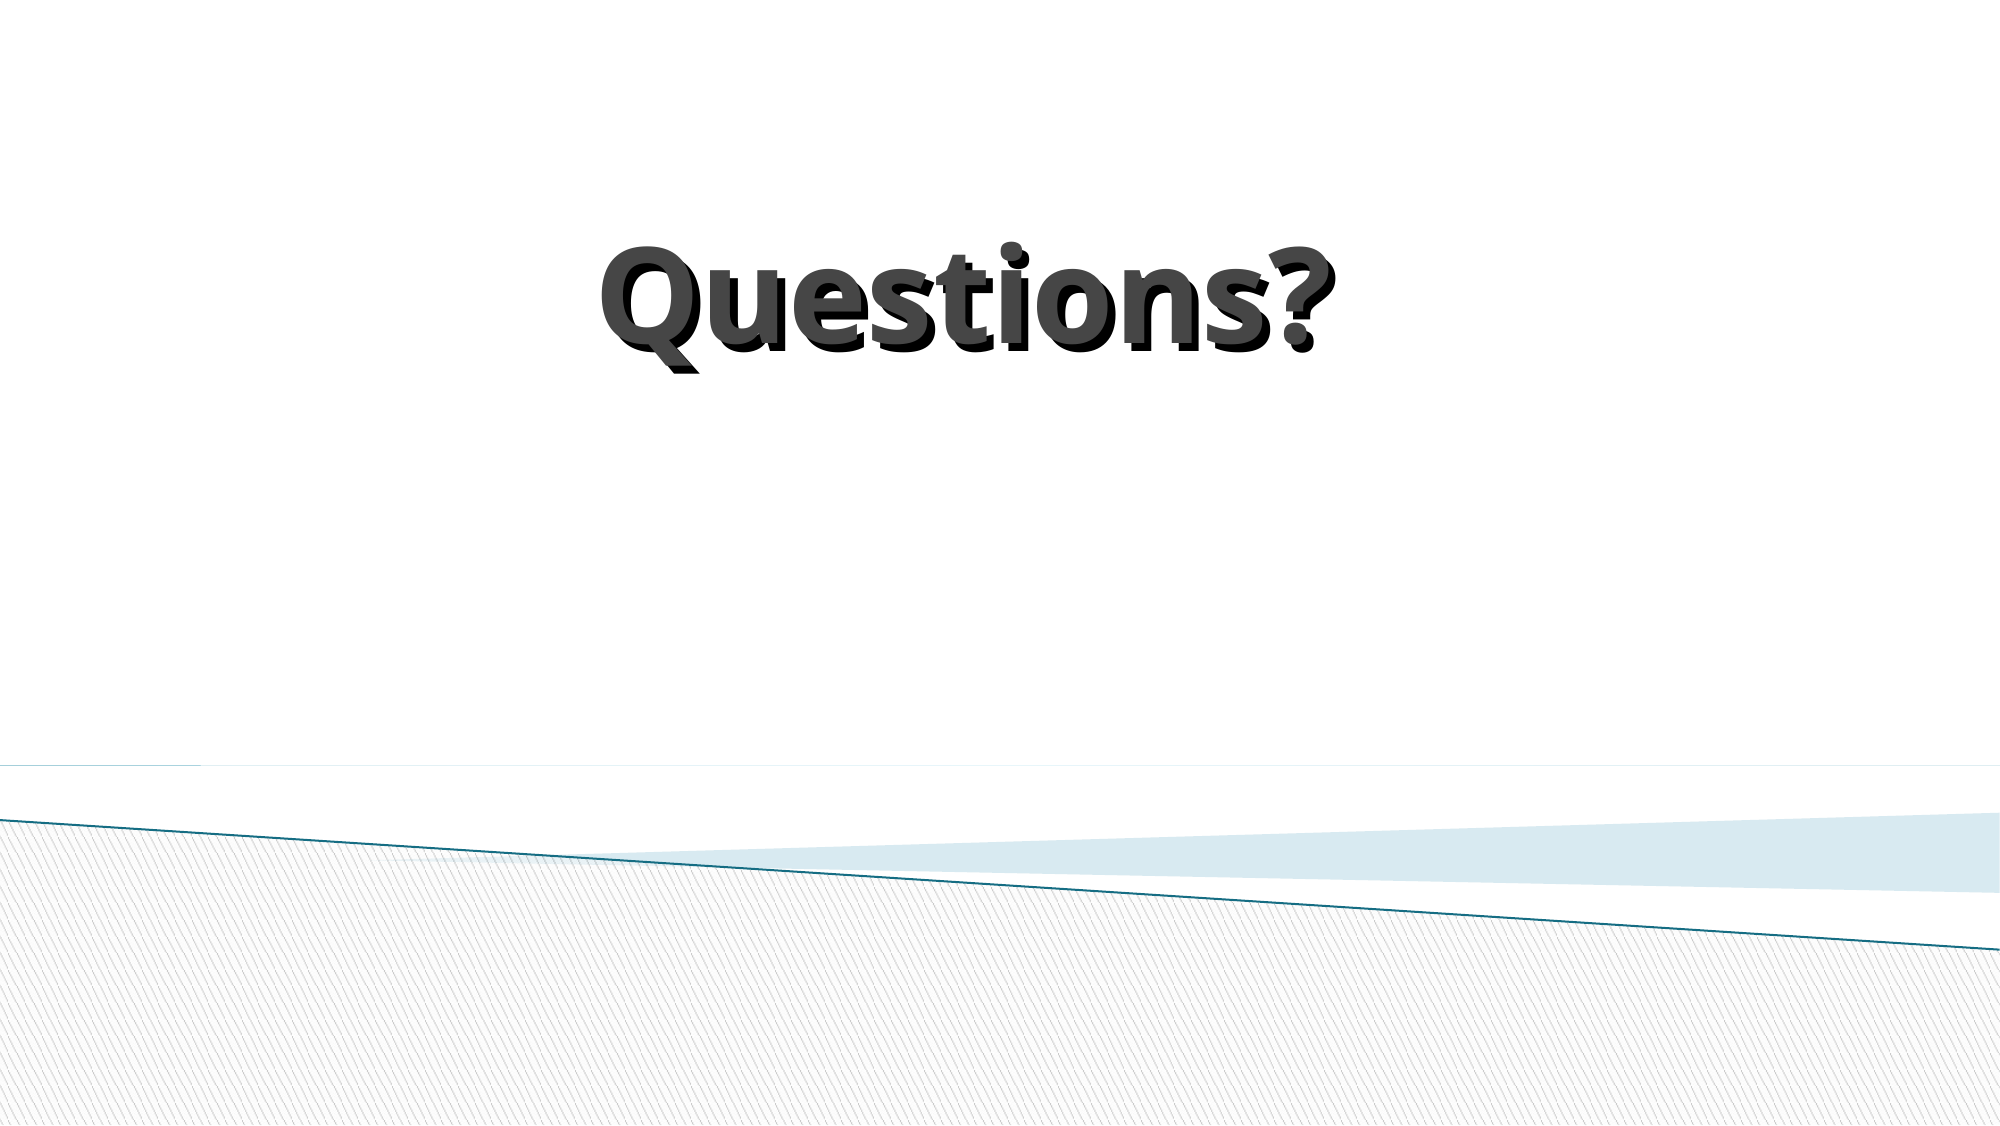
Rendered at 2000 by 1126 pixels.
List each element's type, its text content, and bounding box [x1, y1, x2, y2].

title Questions? [574, 196, 1395, 381]
